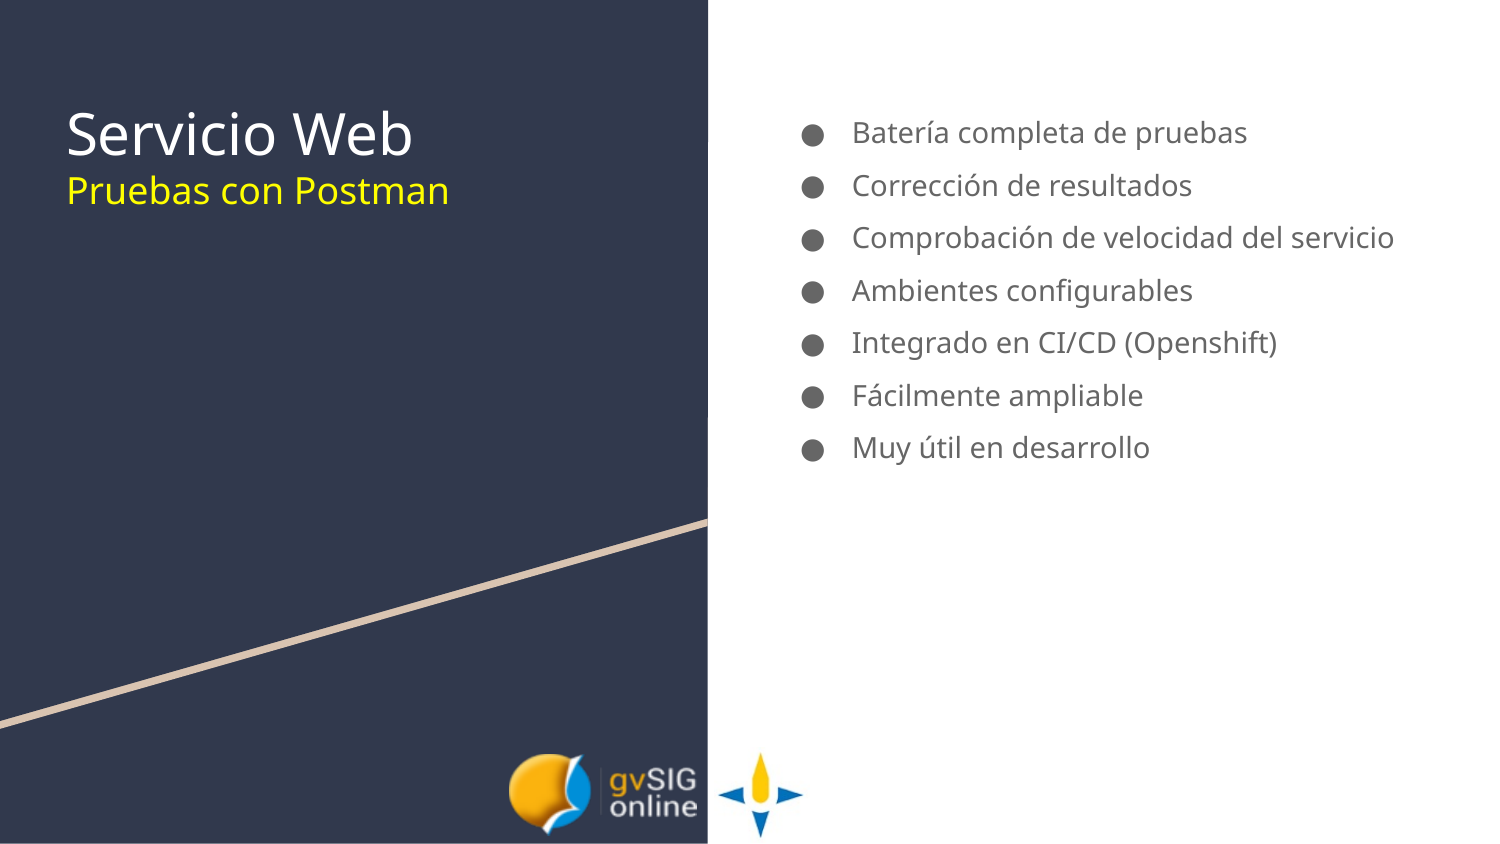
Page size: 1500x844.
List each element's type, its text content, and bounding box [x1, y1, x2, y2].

list Batería completa de pruebas Corrección de resultados Comprobación de velocidad del servicio Ambientes configurables Integrado en CI/CD (Openshift) Fácilmente ampliable Muy útil en desarrollo [761, 82, 1446, 755]
title Servicio Web Pruebas con Postman [51, 82, 660, 494]
picture [714, 747, 810, 843]
picture [509, 754, 697, 836]
